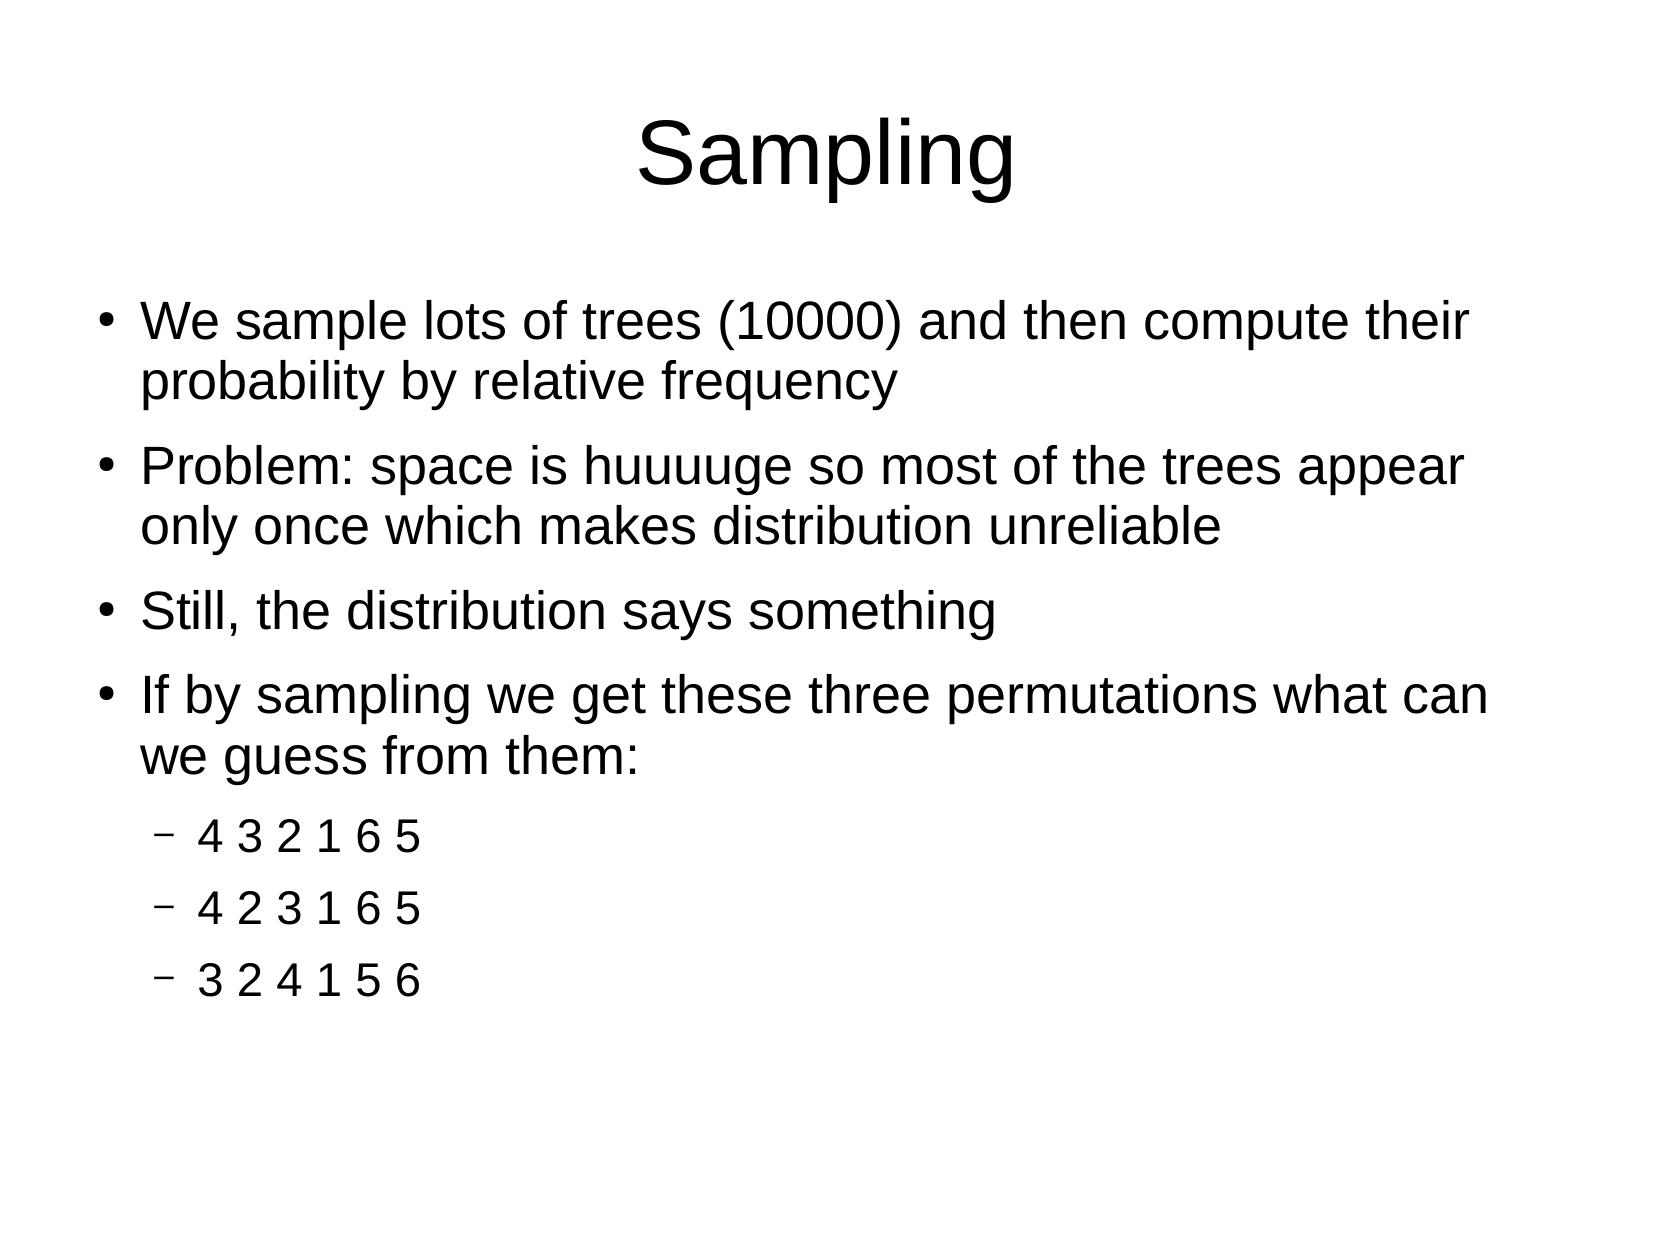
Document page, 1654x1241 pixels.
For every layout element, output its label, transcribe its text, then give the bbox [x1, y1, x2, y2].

list We sample lots of trees (10000) and then compute their probability by relative frequency Problem: space is huuuuge so most of the trees appear only once which makes distribution unreliable Still, the distribution says something If by sampling we get these three permutations what can we guess from them: 4 3 2 1 6 5 4 2 3 1 6 5 3 2 4 1 5 6 [82, 290, 1571, 1010]
title Sampling [82, 49, 1571, 257]
